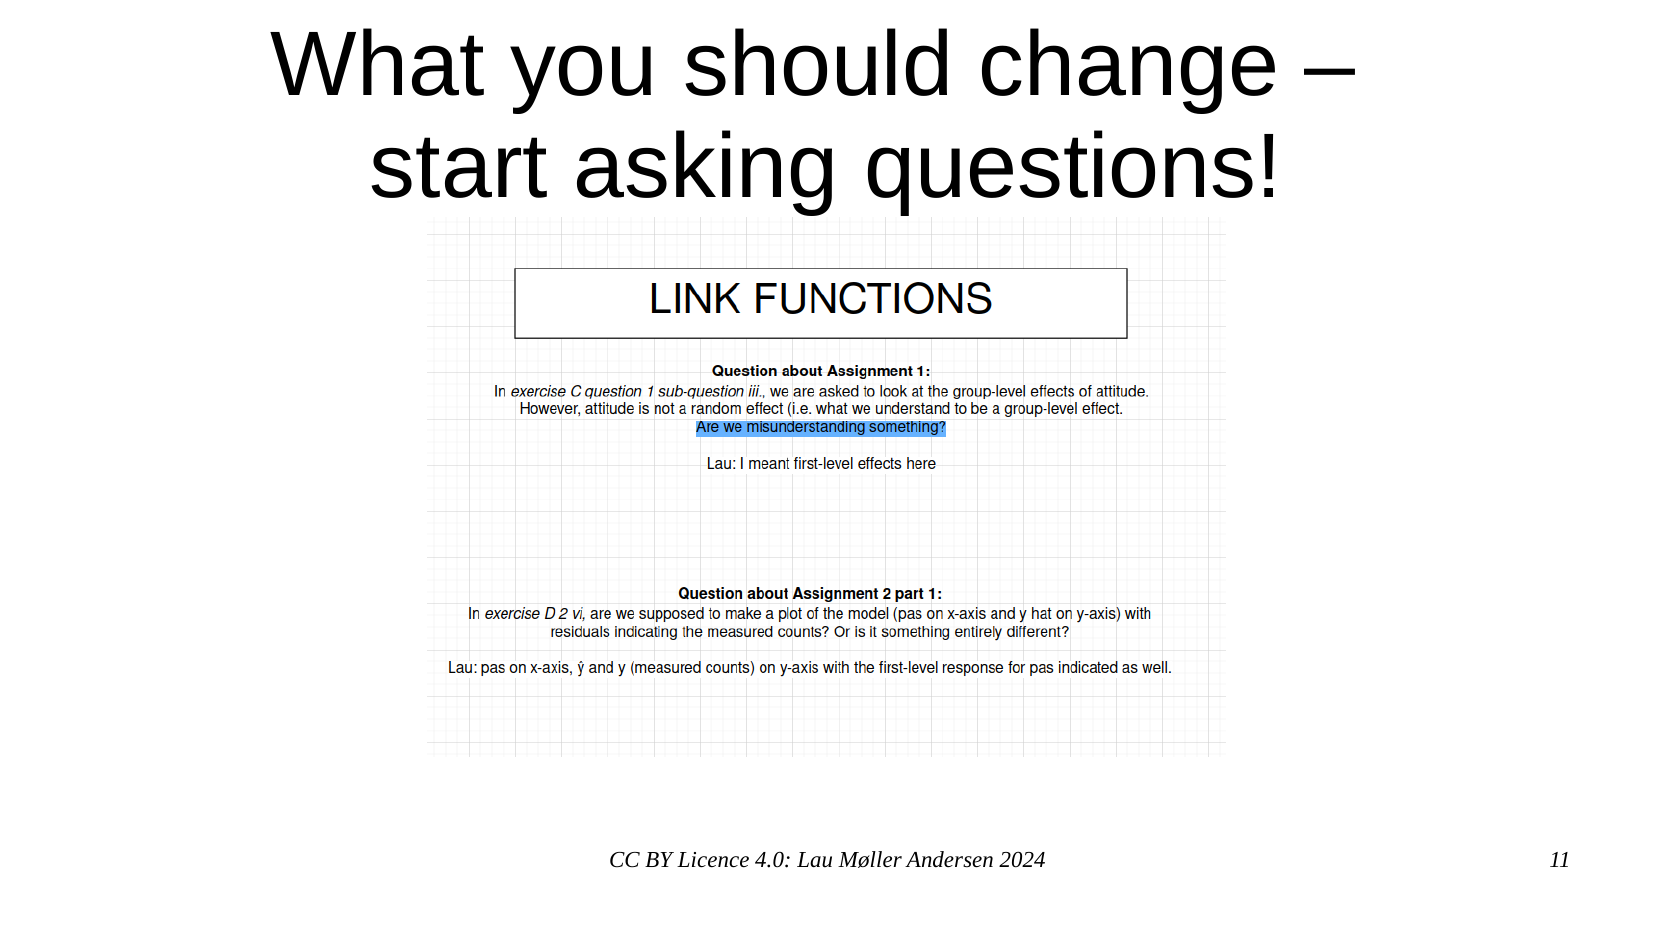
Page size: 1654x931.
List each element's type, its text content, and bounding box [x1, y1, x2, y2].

title What you should change – start asking questions! [82, 12, 1571, 218]
picture [427, 217, 1226, 758]
